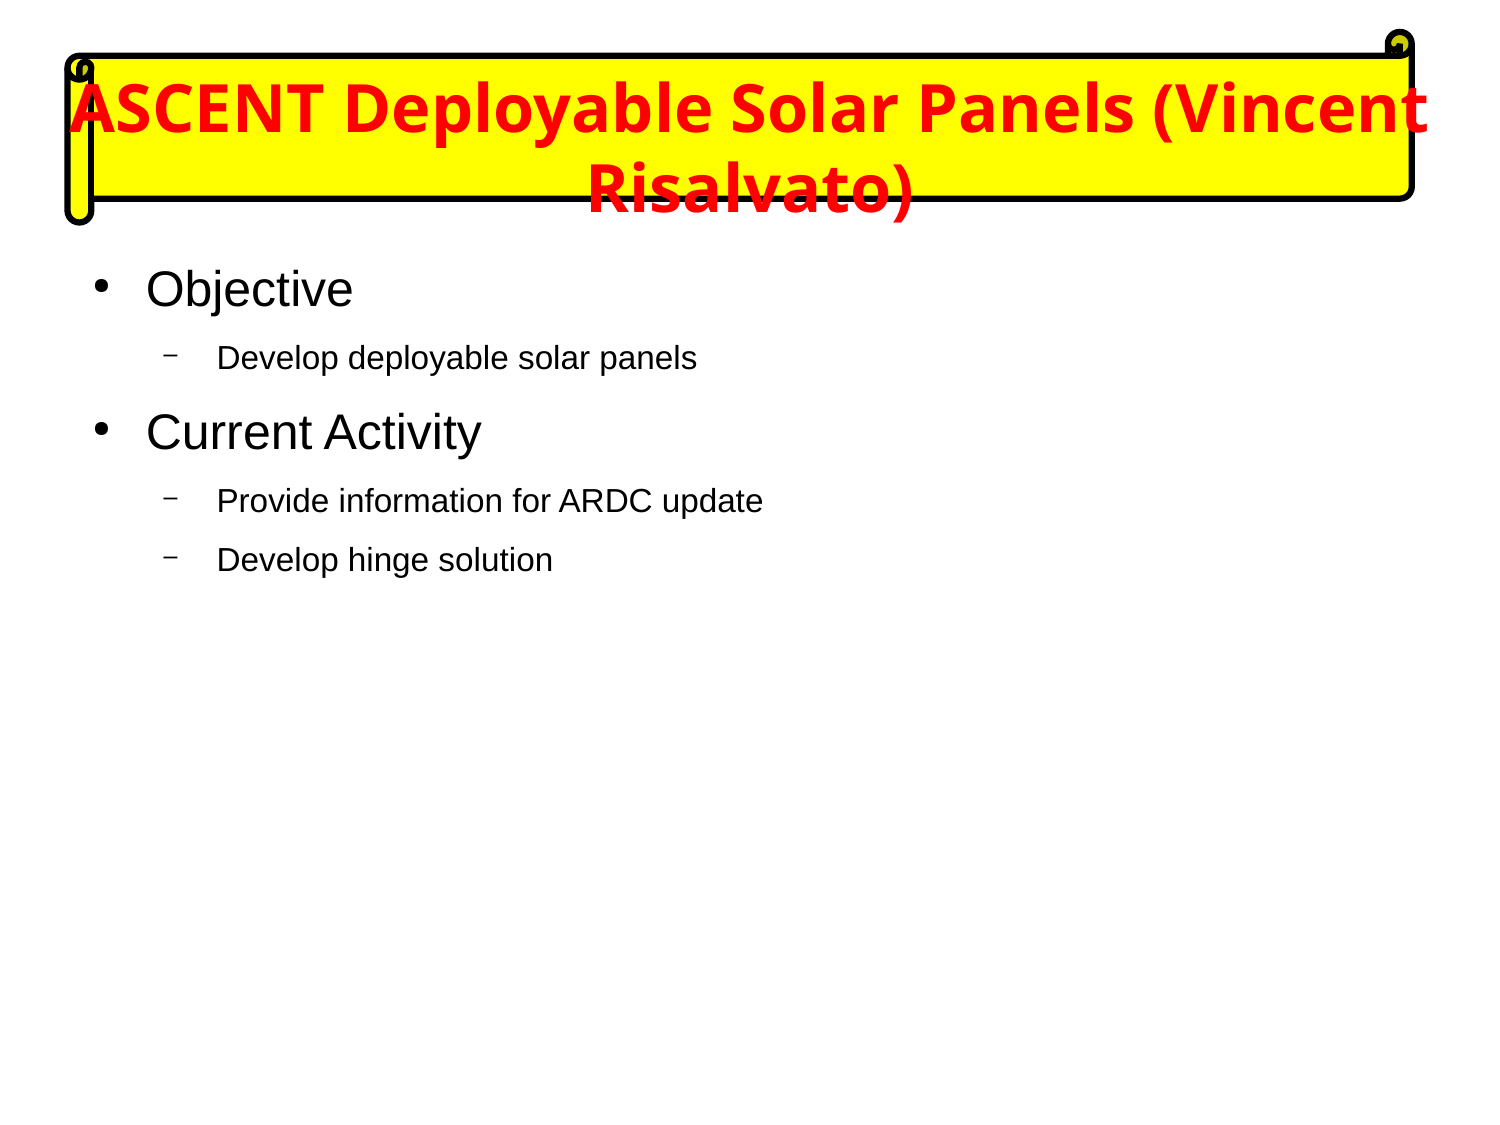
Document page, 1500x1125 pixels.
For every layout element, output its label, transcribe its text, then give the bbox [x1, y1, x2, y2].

text_box ASCENT Deployable Solar Panels (Vincent Risalvato) [0, 58, 1500, 234]
list Objective Develop deployable solar panels Current Activity Provide information for ARDC update Develop hinge solution [75, 263, 1425, 916]
text_box [72, 31, 1412, 58]
